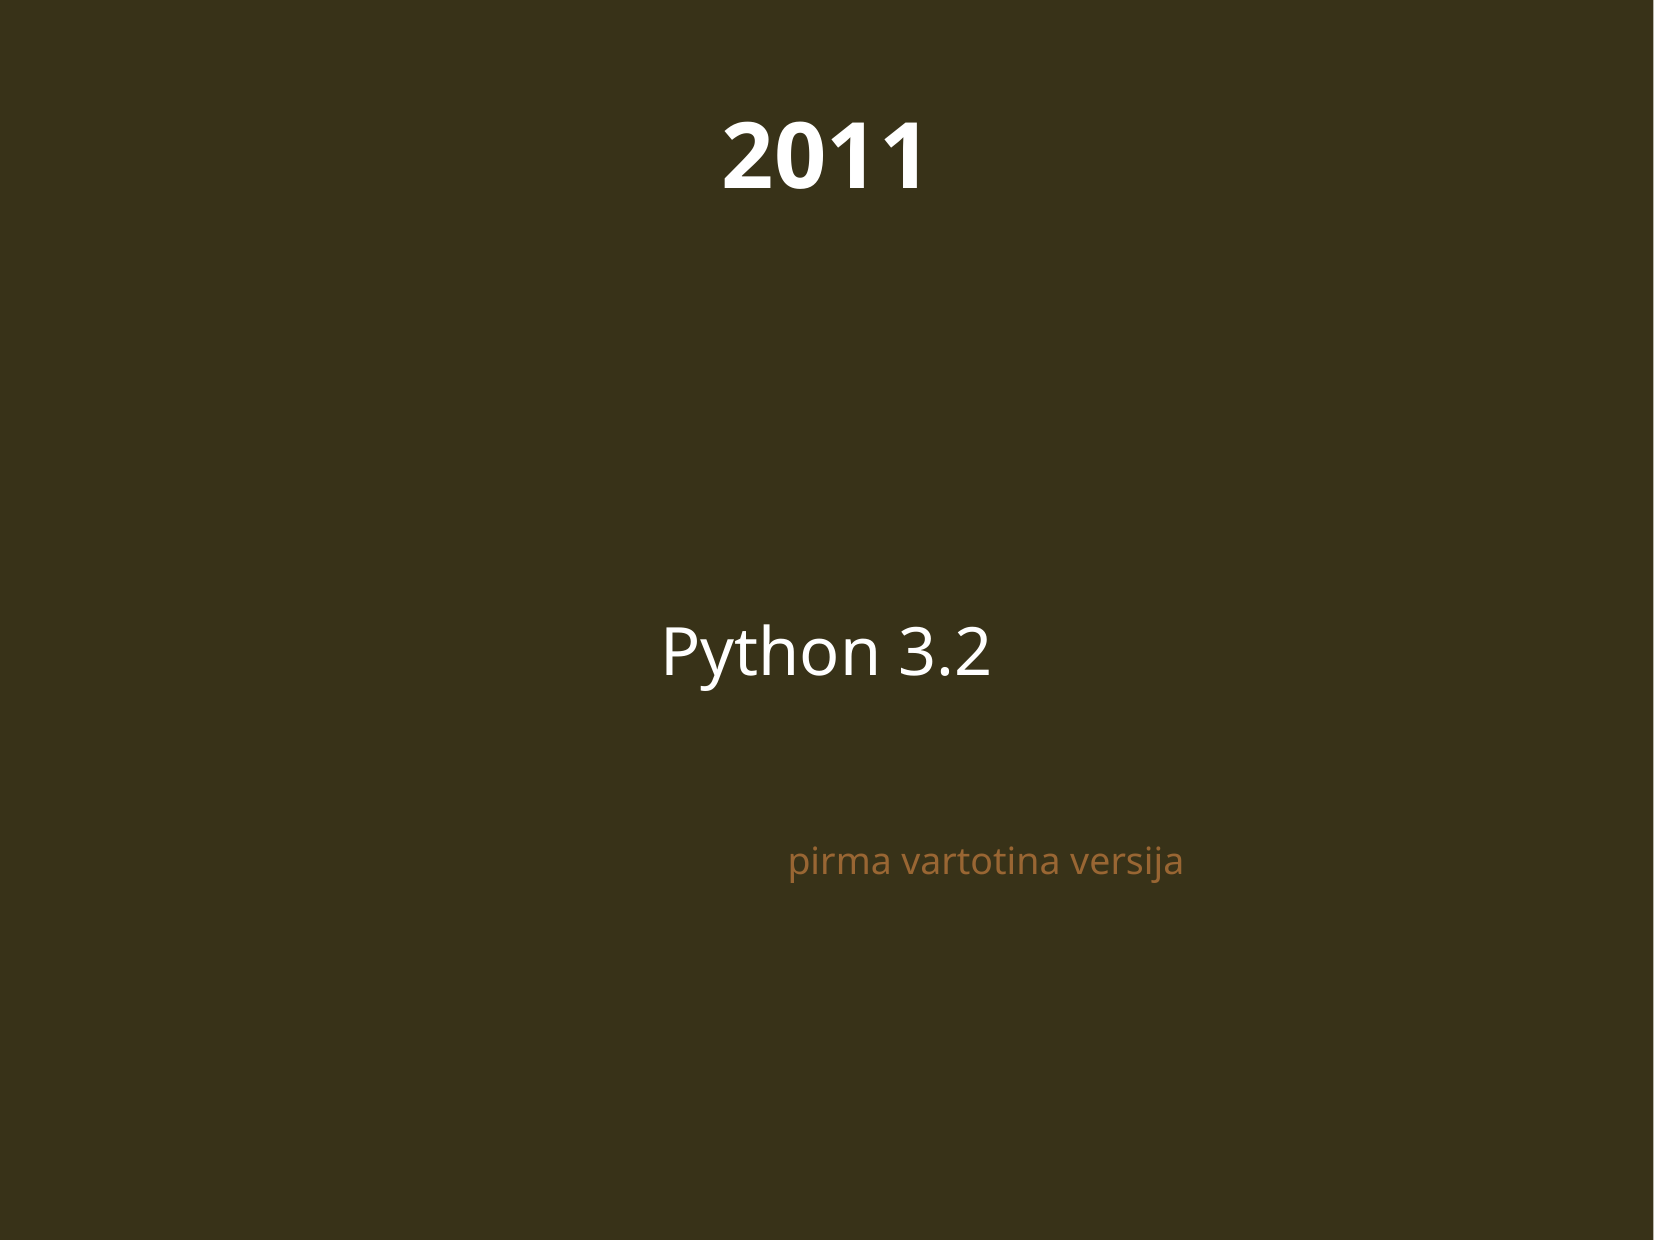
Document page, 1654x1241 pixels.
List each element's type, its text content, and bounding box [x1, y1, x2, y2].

text_box pirma vartotina versija [772, 826, 1182, 884]
title 2011 [82, 49, 1571, 257]
subtitle Python 3.2 [82, 290, 1571, 1010]
